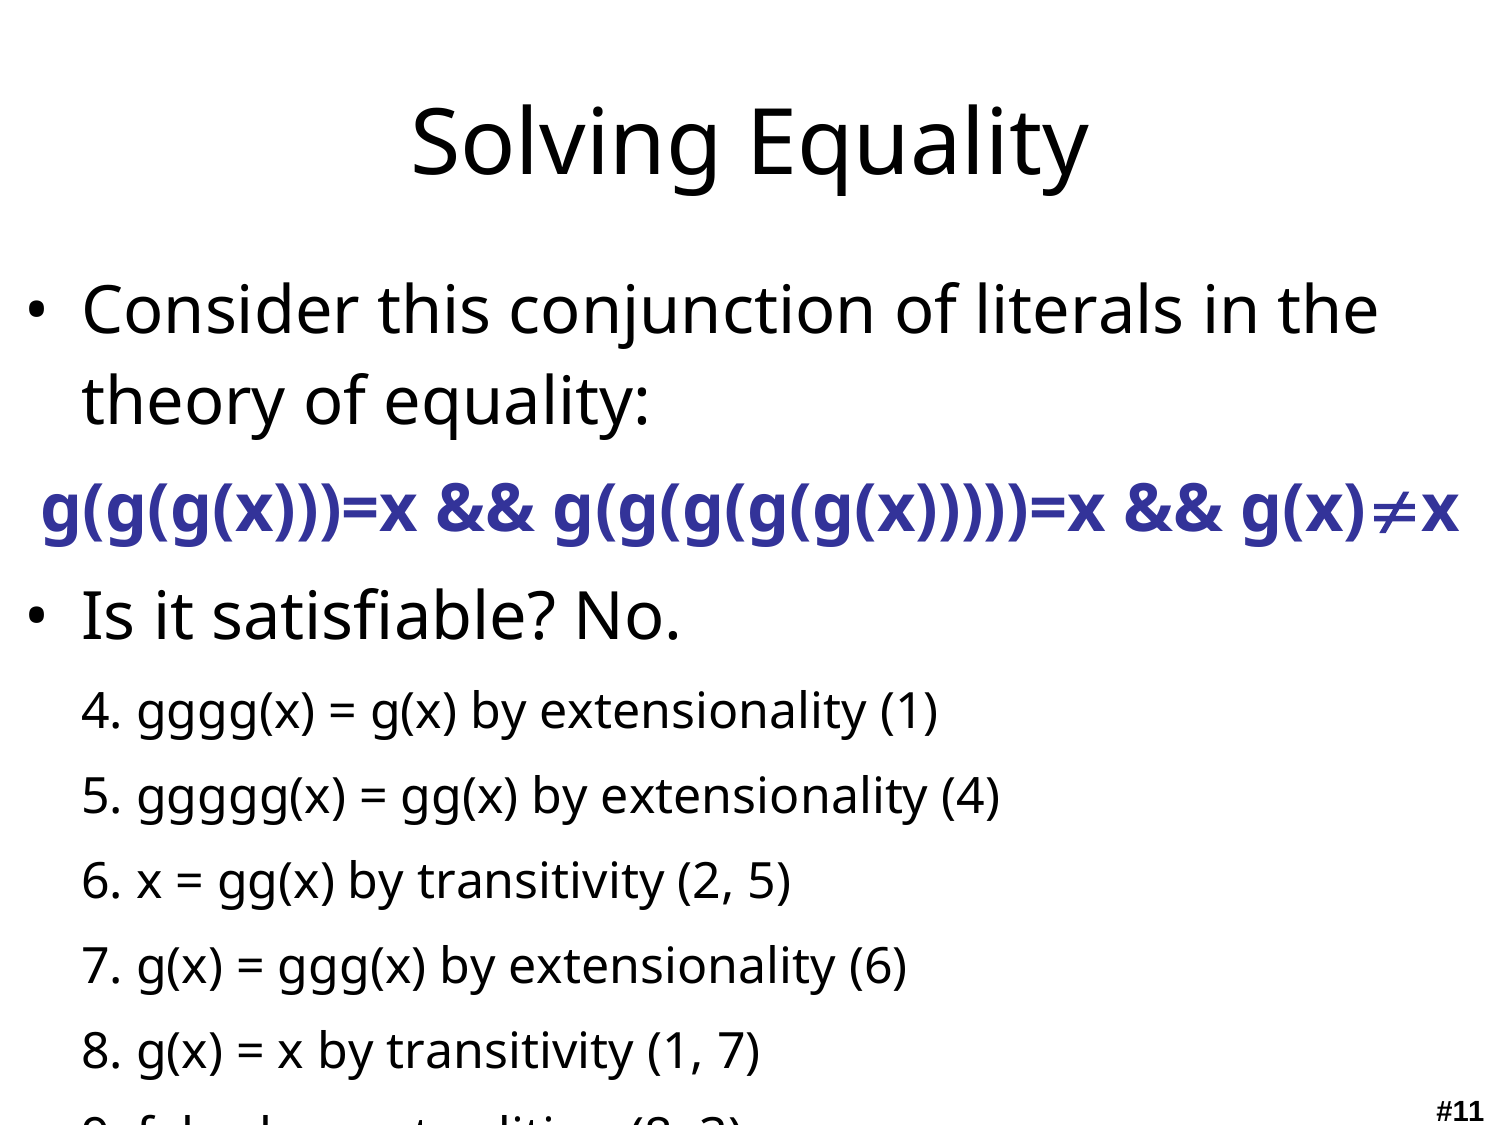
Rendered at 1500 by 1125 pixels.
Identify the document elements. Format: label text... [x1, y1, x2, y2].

list Consider this conjunction of literals in the theory of equality: g(g(g(x)))=x && g(g(g(g(g(x)))))=x && g(x)x Is it satisfiable? No. 4. gggg(x) = g(x) by extensionality (1) 5. ggggg(x) = gg(x) by extensionality (4) 6. x = gg(x) by transitivity (2, 5) 7. g(x) = ggg(x) by extensionality (6) 8. g(x) = x by transitivity (1, 7) 9. false by contradition (8, 3) [24, 262, 1476, 1101]
title Solving Equality [24, 45, 1476, 233]
